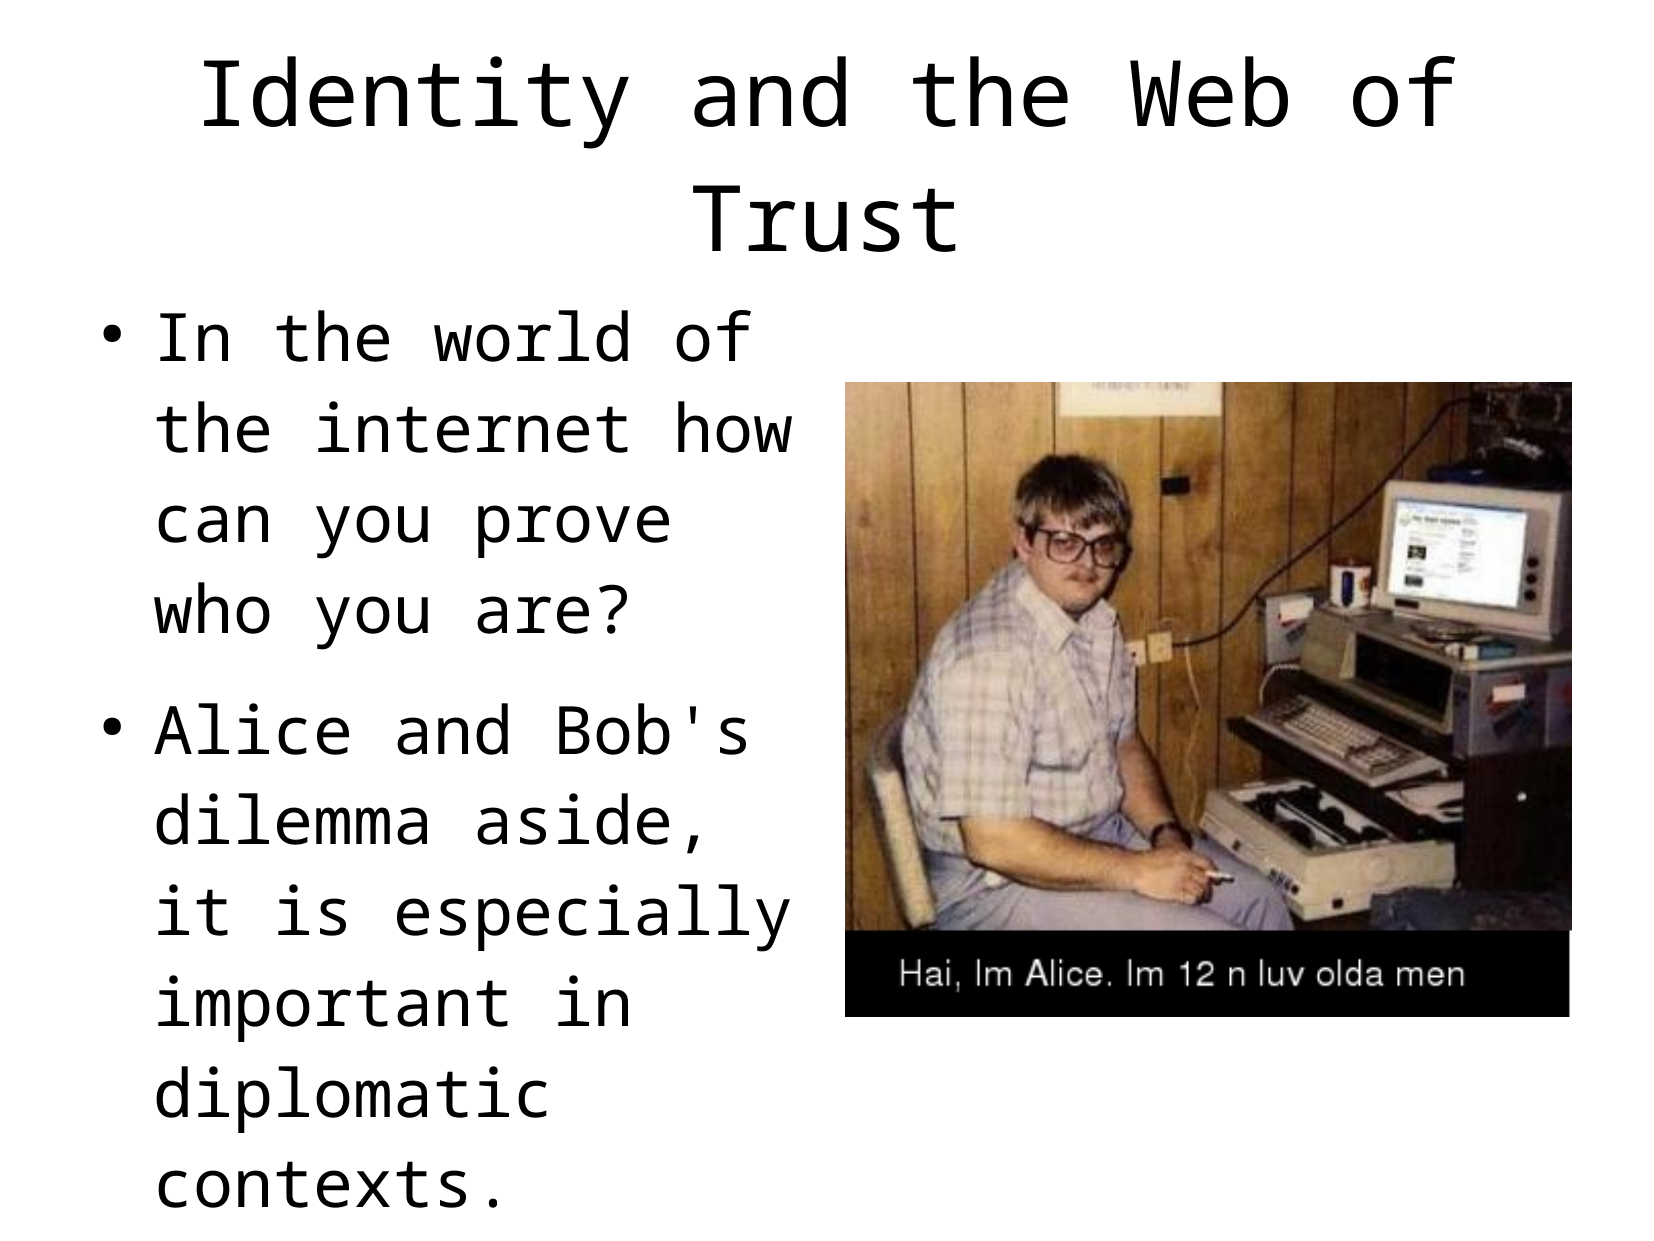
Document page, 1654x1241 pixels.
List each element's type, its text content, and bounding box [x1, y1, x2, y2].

picture [0, 0, 1654, 1241]
list In the world of the internet how can you prove who you are? Alice and Bob's dilemma aside, it is especially important in diplomatic contexts. [82, 290, 809, 1109]
title Identity and the Web of Trust [82, 49, 1571, 257]
